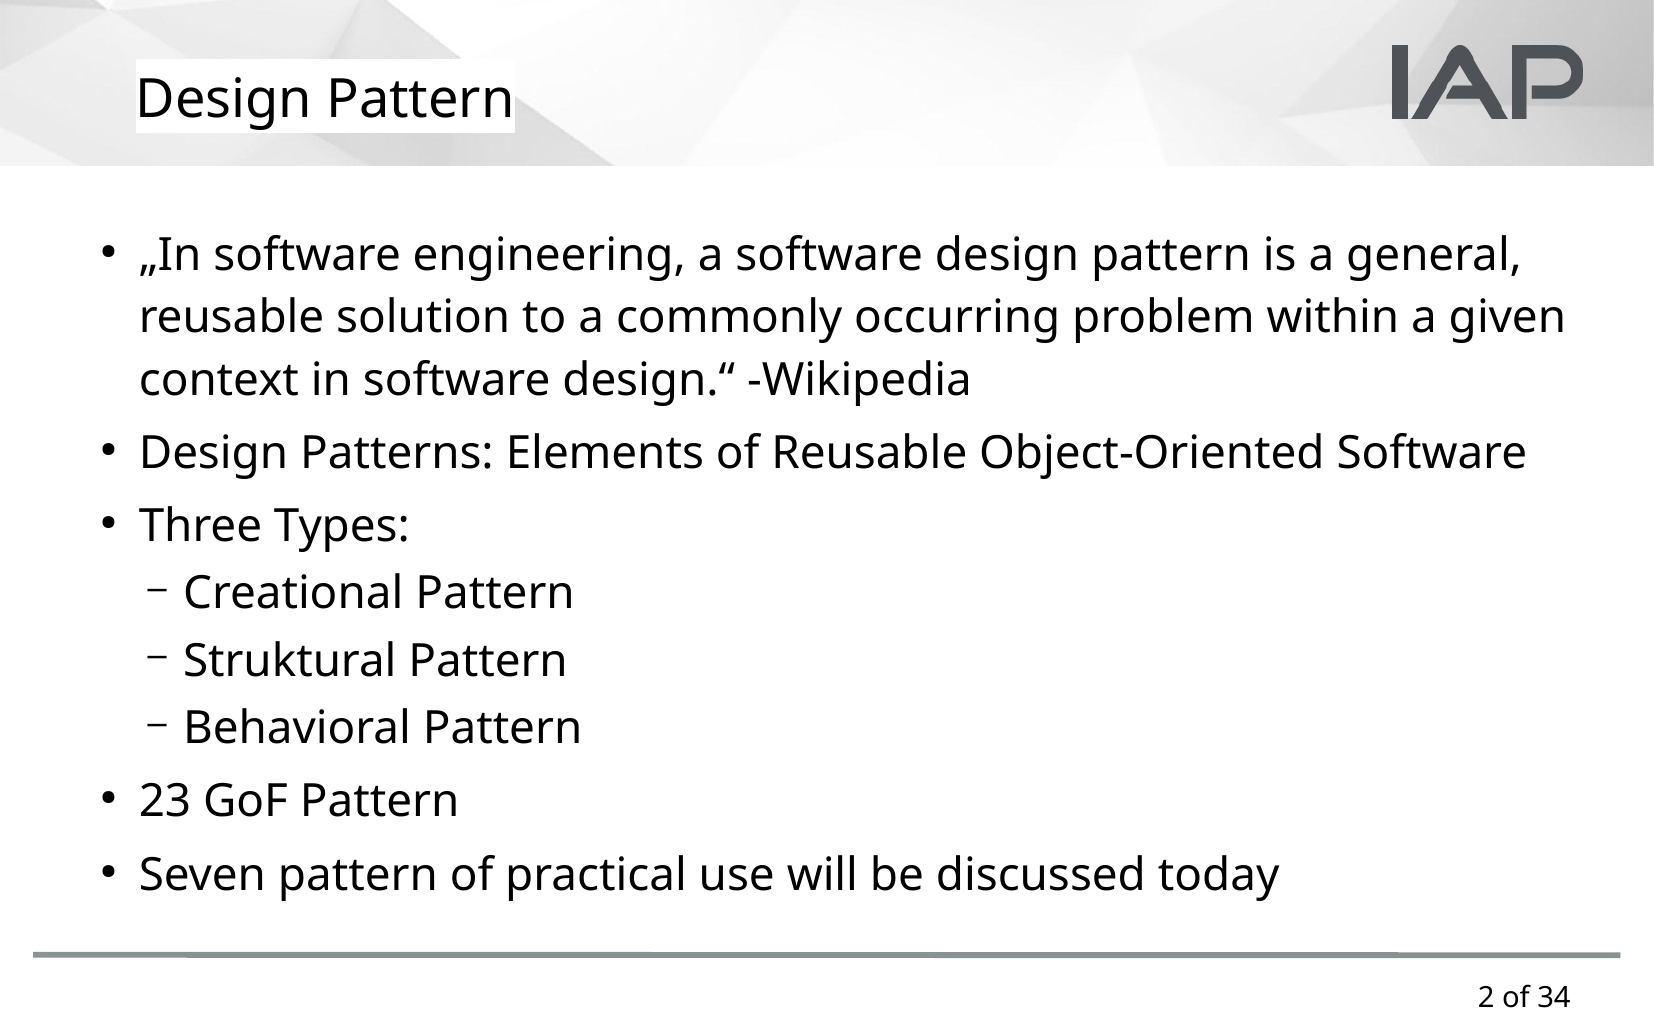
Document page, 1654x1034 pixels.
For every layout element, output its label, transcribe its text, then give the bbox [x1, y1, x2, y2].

title Design Pattern [135, 41, 1264, 152]
picture [0, 0, 1654, 166]
list „In software engineering, a software design pattern is a general, reusable solution to a commonly occurring problem within a given context in software design.“ -Wikipedia Design Patterns: Elements of Reusable Object-Oriented Software Three Types: Creational Pattern Struktural Pattern Behavioral Pattern 23 GoF Pattern Seven pattern of practical use will be discussed today [82, 221, 1571, 916]
